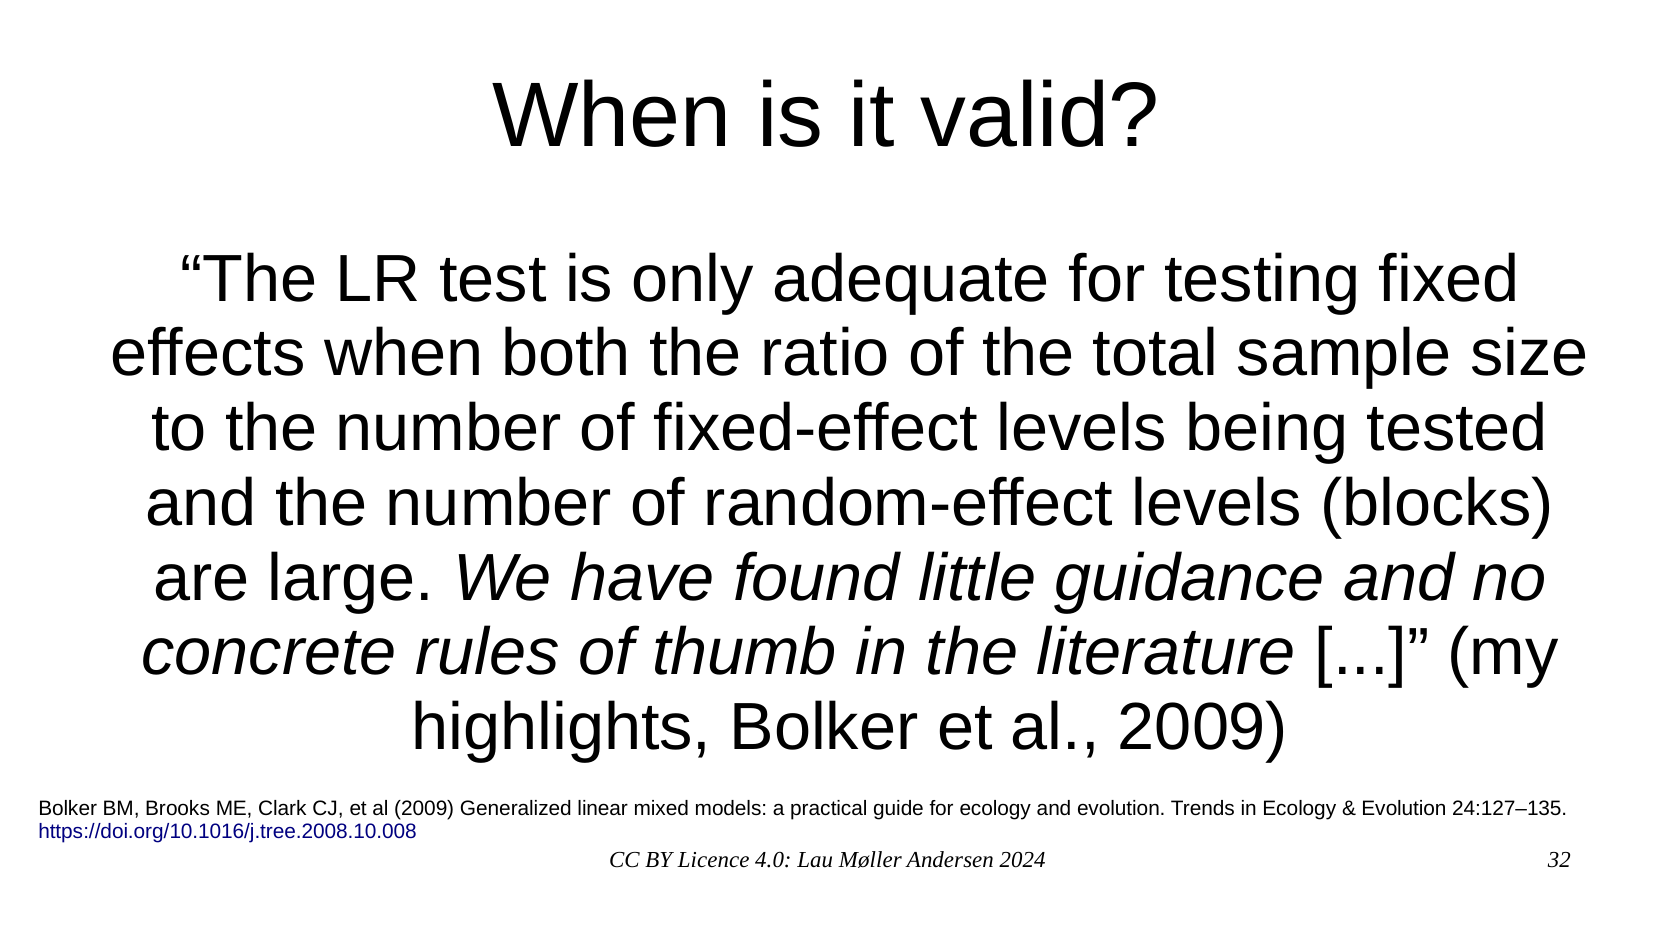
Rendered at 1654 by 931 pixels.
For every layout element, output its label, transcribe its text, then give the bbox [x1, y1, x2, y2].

text_box Bolker BM, Brooks ME, Clark CJ, et al (2009) Generalized linear mixed models: a practical guide for ecology and evolution. Trends in Ecology & Evolution 24:127–135. https://doi.org/10.1016/j.tree.2008.10.008 [23, 788, 1588, 851]
subtitle “The LR test is only adequate for testing fixed effects when both the ratio of the total sample size to the number of fixed-effect levels being tested and the number of random-effect levels (blocks) are large. We have found little guidance and no concrete rules of thumb in the literature [...]” (my highlights, Bolker et al., 2009) [106, 142, 1595, 863]
title When is it valid? [82, 37, 1571, 193]
